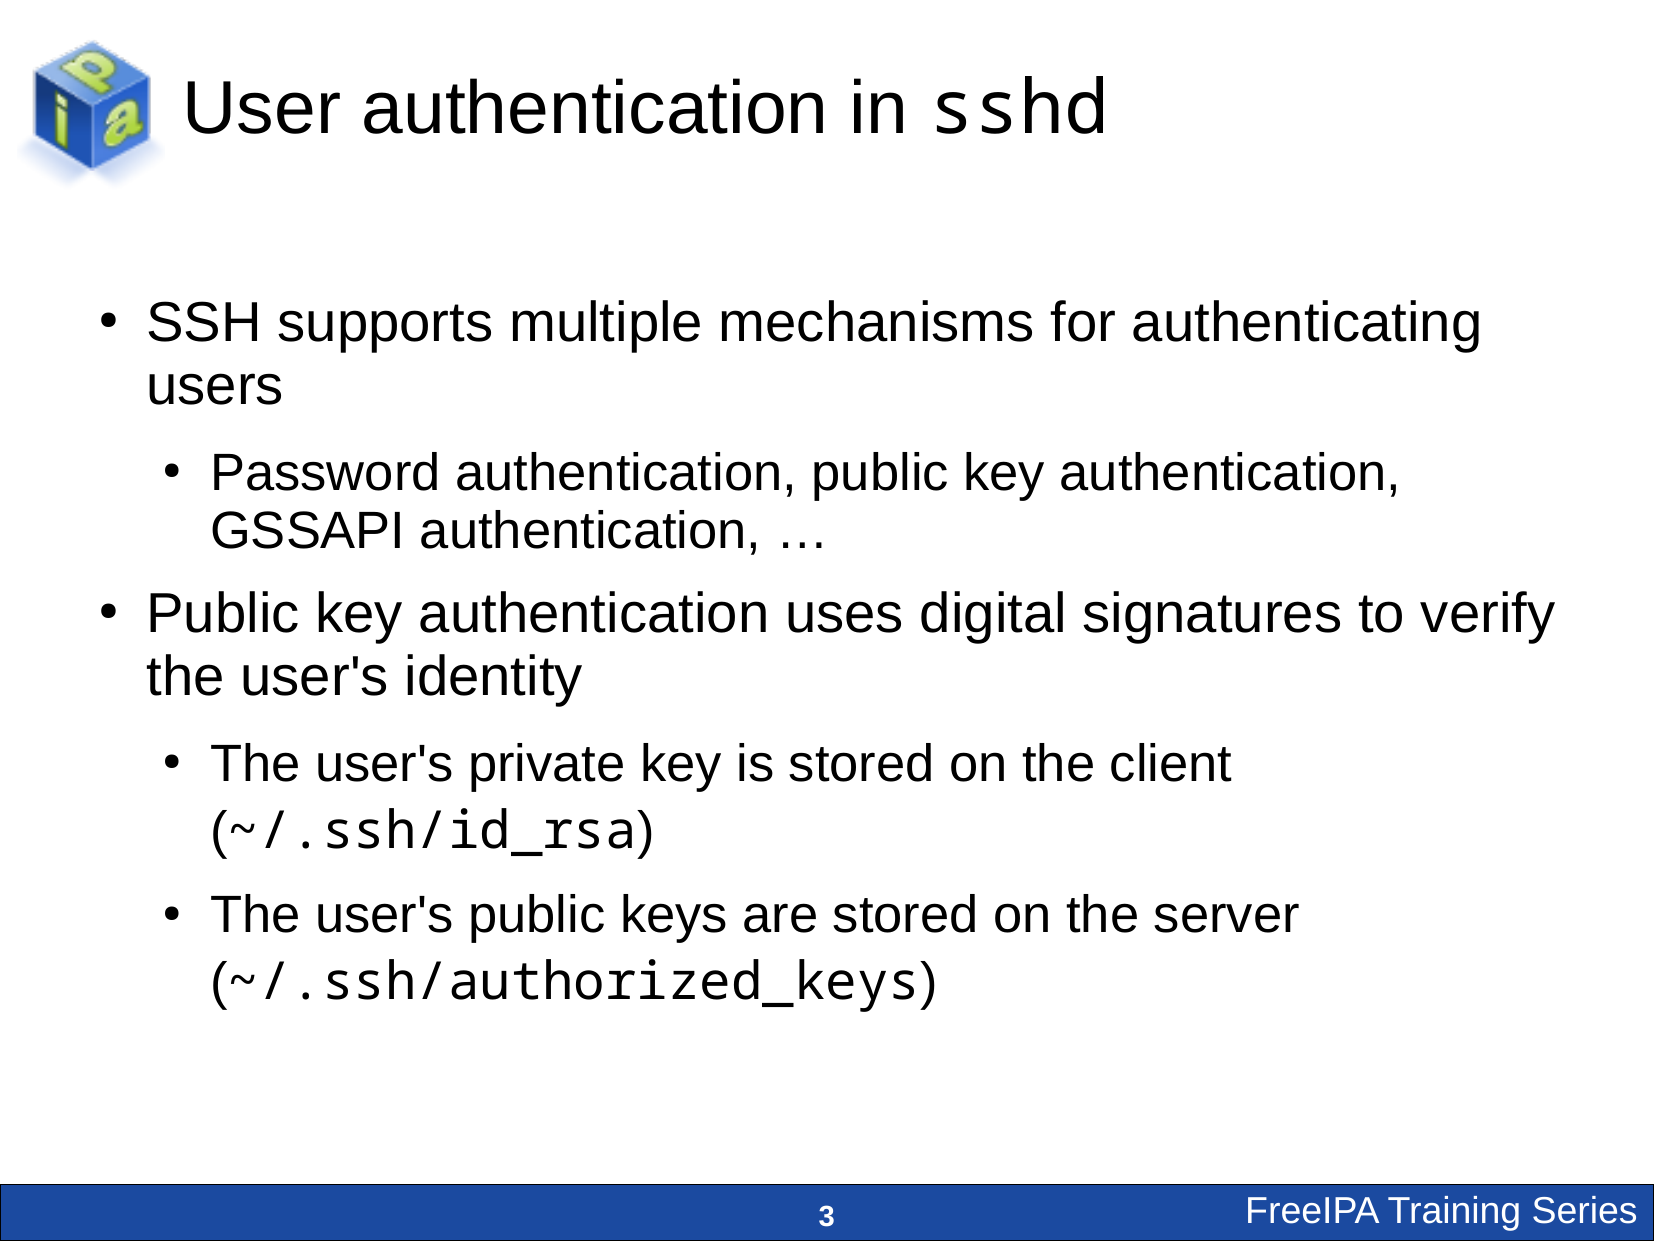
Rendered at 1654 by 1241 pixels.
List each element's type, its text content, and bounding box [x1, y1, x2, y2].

title User authentication in sshd [182, 31, 1579, 177]
list SSH supports multiple mechanisms for authenticating users Password authentication, public key authentication, GSSAPI authentication, … Public key authentication uses digital signatures to verify the user's identity The user's private key is stored on the client (~/.ssh/id_rsa) The user's public keys are stored on the server (~/.ssh/authorized_keys) [82, 290, 1571, 1020]
picture [17, 34, 165, 193]
